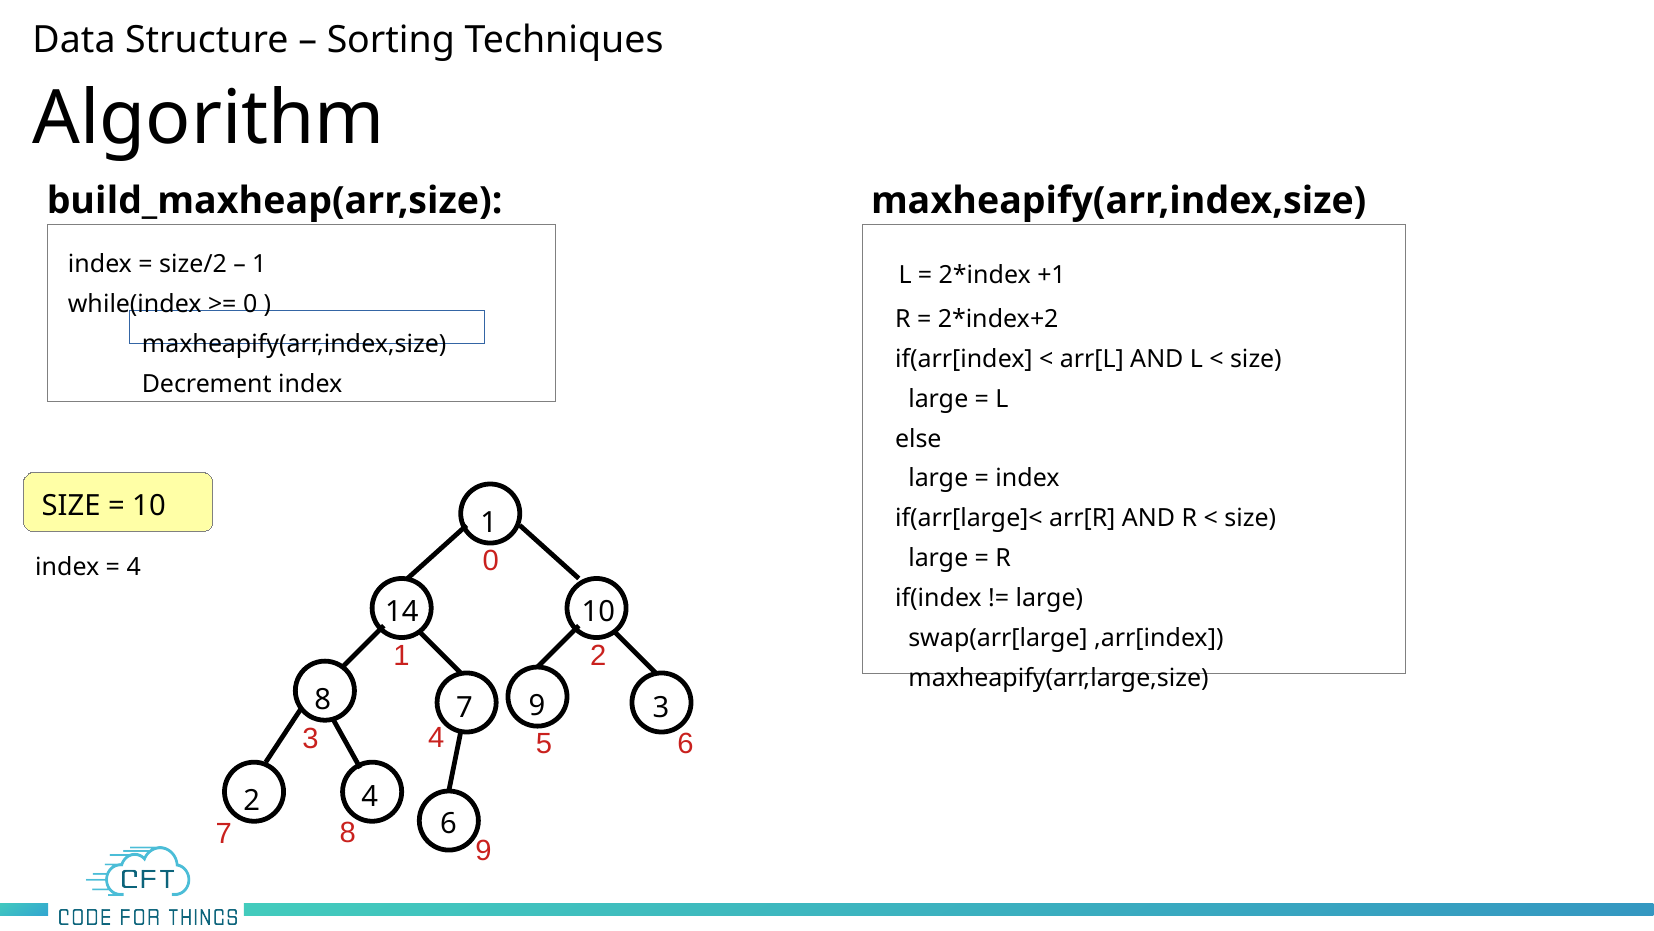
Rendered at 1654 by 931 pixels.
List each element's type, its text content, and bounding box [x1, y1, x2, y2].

text_box [507, 680, 513, 714]
text_box 6 [425, 795, 474, 845]
text_box 10 [566, 582, 634, 632]
text_box [468, 483, 512, 493]
text_box 8 [324, 808, 371, 857]
text_box L = 2*index +1 R = 2*index+2 if(arr[index] < arr[L] AND L < size) large = L else large = index if(arr[large]< arr[R] AND R < size) large = R if(index != large) swap(arr[large] ,arr[index]) maxheapify(arr,large,size) [874, 236, 1371, 647]
text_box 6 [662, 719, 709, 768]
text_box [362, 762, 390, 768]
text_box 4 [346, 768, 395, 818]
text_box 7 [200, 809, 247, 857]
text_box 5 [521, 719, 567, 768]
picture [59, 846, 237, 925]
text_box [371, 818, 386, 822]
text_box [277, 773, 284, 811]
title Data Structure – Sorting Techniques Algorithm [32, 12, 1184, 166]
text_box [645, 672, 678, 678]
text_box 3 [637, 678, 686, 728]
text_box [515, 667, 560, 677]
text_box SIZE = 10 [26, 476, 207, 526]
text_box [631, 686, 637, 719]
text_box [432, 845, 466, 851]
text_box 3 [287, 714, 293, 724]
text_box [302, 661, 347, 671]
text_box 1 [458, 493, 525, 544]
text_box 7 [441, 678, 490, 728]
text_box [433, 791, 464, 795]
text_box [460, 728, 482, 733]
text_box [437, 687, 441, 713]
text_box 1 [378, 631, 425, 680]
text_box [686, 686, 692, 719]
text_box [342, 778, 346, 806]
text_box build_maxheap(arr,size): [32, 165, 650, 225]
text_box 9 [460, 826, 507, 875]
text_box [348, 672, 355, 710]
text_box 4 [413, 713, 460, 762]
text_box [387, 578, 416, 582]
text_box index = 4 [0, 541, 186, 591]
text_box [295, 676, 299, 705]
text_box [862, 224, 1406, 674]
text_box [450, 672, 484, 678]
text_box 9 [513, 677, 562, 727]
text_box [474, 805, 479, 837]
text_box [224, 777, 228, 806]
text_box 2 [575, 631, 622, 680]
text_box 2 [228, 772, 277, 822]
text_box [23, 472, 213, 532]
text_box [232, 762, 276, 772]
text_box [582, 578, 611, 582]
text_box [395, 773, 402, 811]
text_box maxheapify(arr,index,size) [856, 166, 1571, 225]
text_box [419, 803, 425, 838]
text_box 3 [287, 714, 334, 763]
text_box 0 [467, 536, 514, 585]
text_box [646, 728, 662, 733]
text_box [562, 680, 568, 714]
text_box 14 [370, 582, 438, 632]
text_box [490, 684, 497, 721]
text_box [47, 224, 556, 402]
text_box 8 [299, 671, 348, 721]
text_box index = size/2 – 1 while(index >= 0 ) maxheapify(arr,index,size) Decrement index [53, 238, 508, 402]
